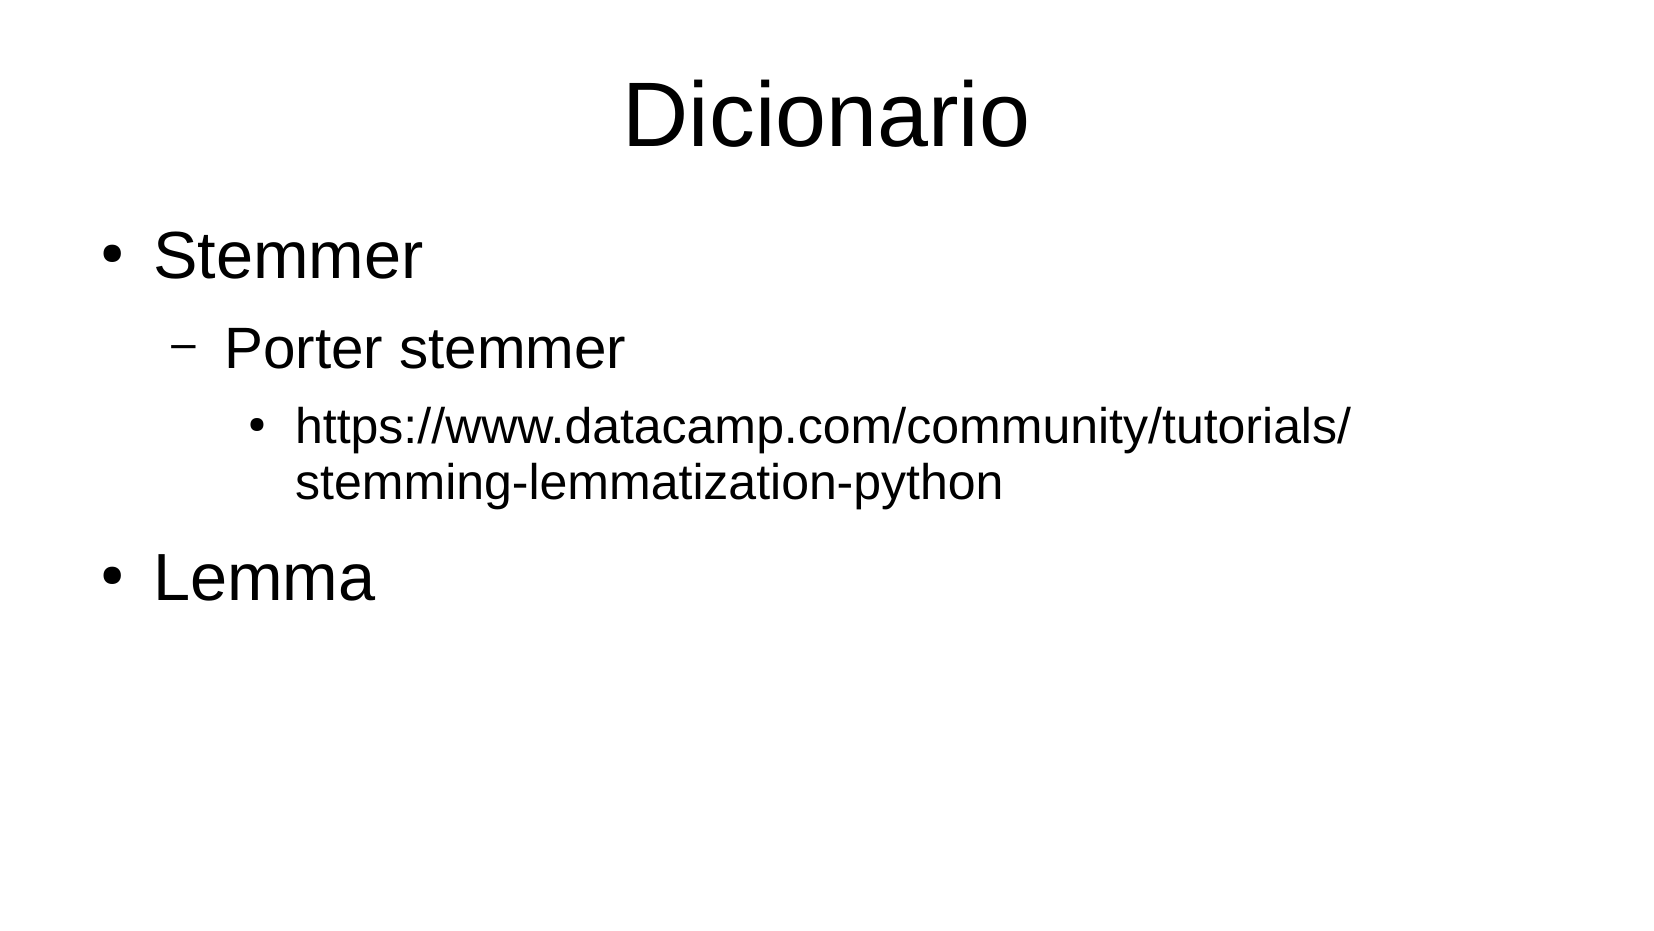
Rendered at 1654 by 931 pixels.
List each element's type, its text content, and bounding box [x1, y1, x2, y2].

list Stemmer Porter stemmer https://www.datacamp.com/community/tutorials/stemming-lemmatization-python Lemma [82, 217, 1571, 758]
title Dicionario [82, 37, 1571, 193]
